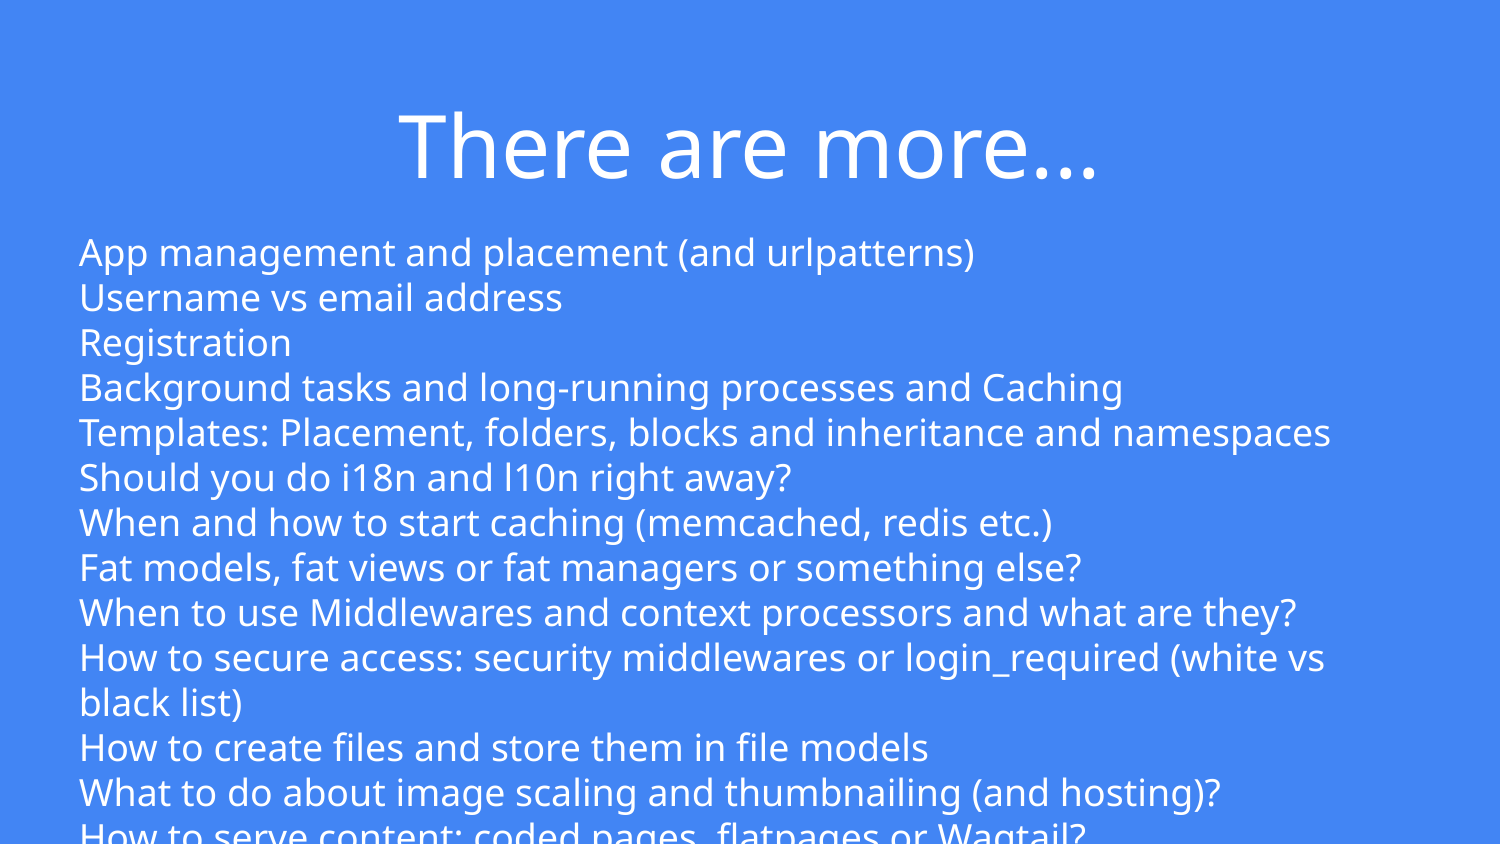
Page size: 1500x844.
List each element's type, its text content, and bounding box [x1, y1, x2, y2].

title There are more... [75, 58, 1425, 230]
text_box App management and placement (and urlpatterns) Username vs email address Registration Background tasks and long-running processes and Caching Templates: Placement, folders, blocks and inheritance and namespaces Should you do i18n and l10n right away? When and how to start caching (memcached, redis etc.) Fat models, fat views or fat managers or something else? When to use Middlewares and context processors and what are they? How to secure access: security middlewares or login_required (white vs black list) How to create files and store them in file models What to do about image scaling and thumbnailing (and hosting)? How to serve content: coded pages, flatpages or Wagtail? [63, 213, 1444, 817]
